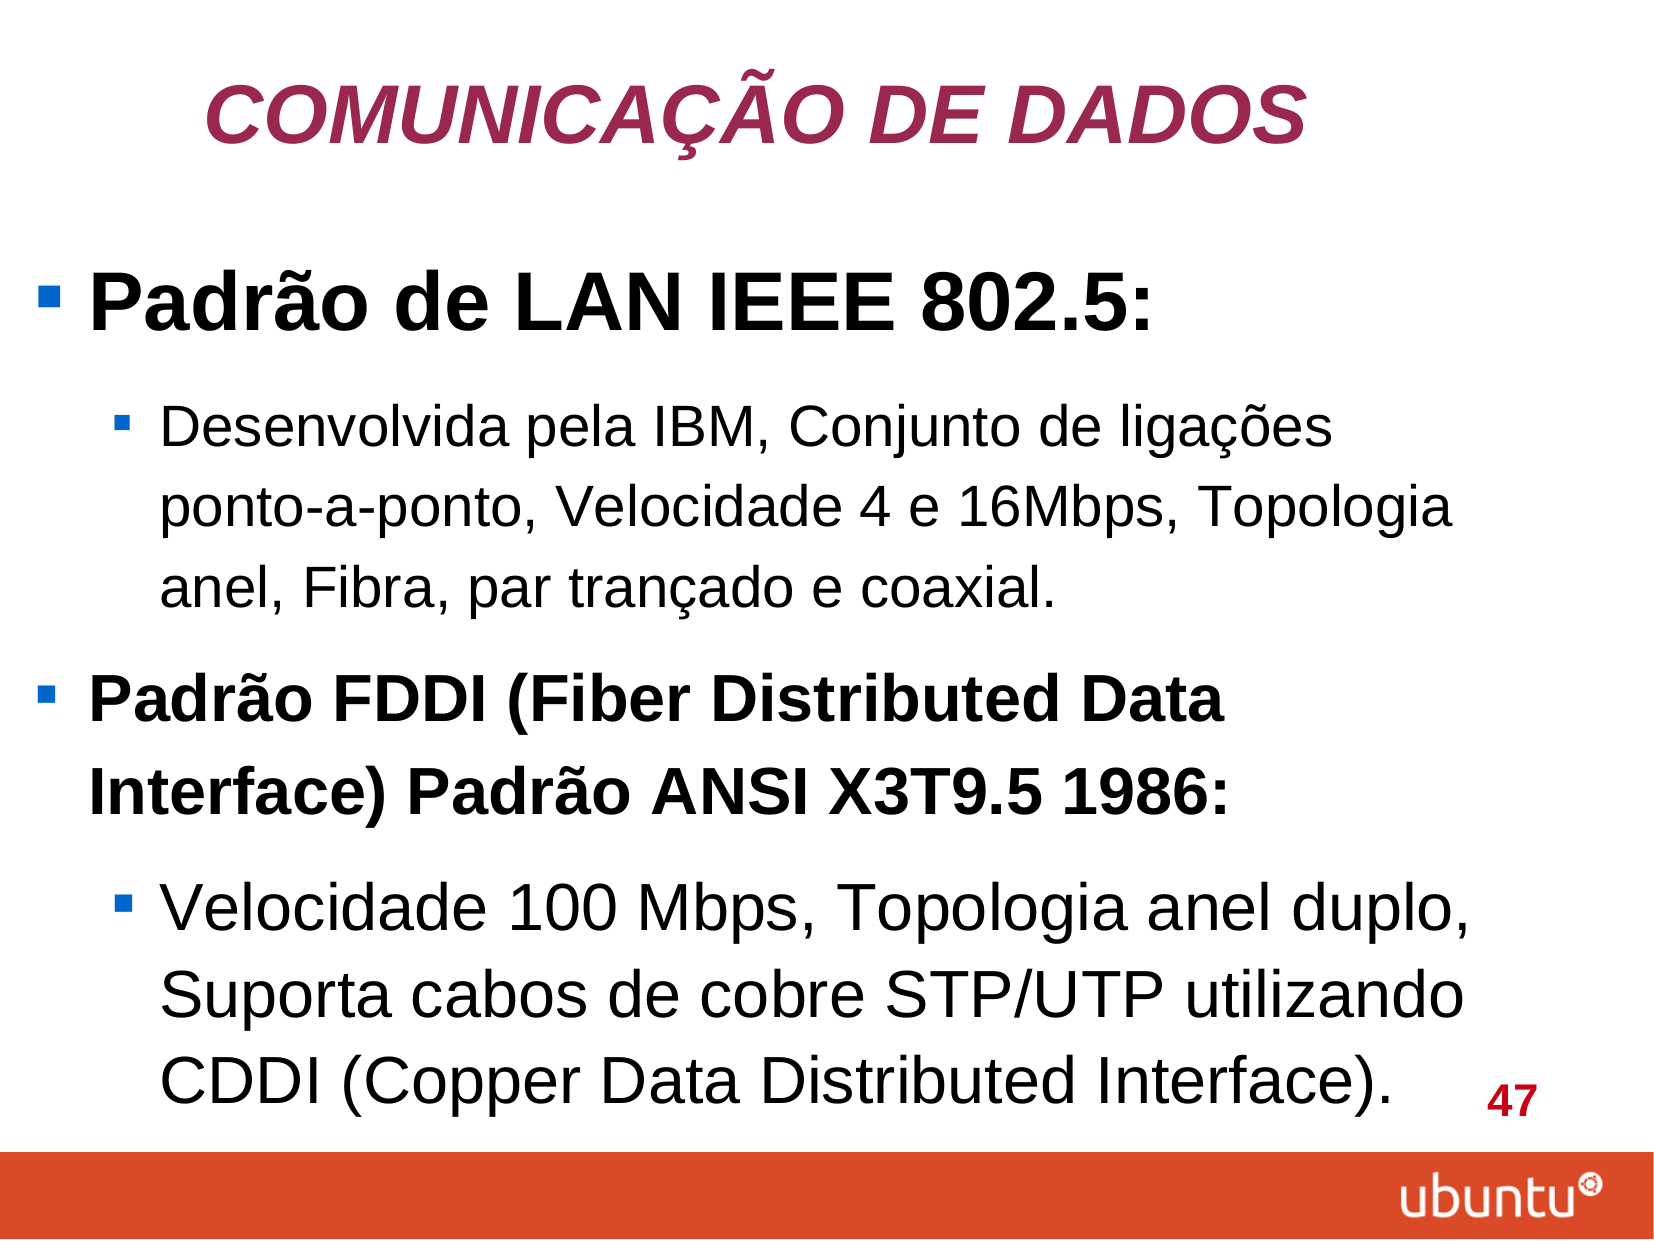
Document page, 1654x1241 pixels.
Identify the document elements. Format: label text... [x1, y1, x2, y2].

picture [0, 1152, 1654, 1239]
text_box <number> [1473, 1063, 1654, 1134]
title COMUNICAÇÃO DE DADOS [11, 7, 1500, 200]
list Padrão de LAN IEEE 802.5: Desenvolvida pela IBM, Conjunto de ligações ponto-a-ponto, Velocidade 4 e 16Mbps, Topologia anel, Fibra, par trançado e coaxial. Padrão FDDI (Fiber Distributed Data Interface) Padrão ANSI X3T9.5 1986: Velocidade 100 Mbps, Topologia anel duplo, Suporta cabos de cobre STP/UTP utilizando CDDI (Copper Data Distributed Interface). [17, 232, 1506, 1152]
